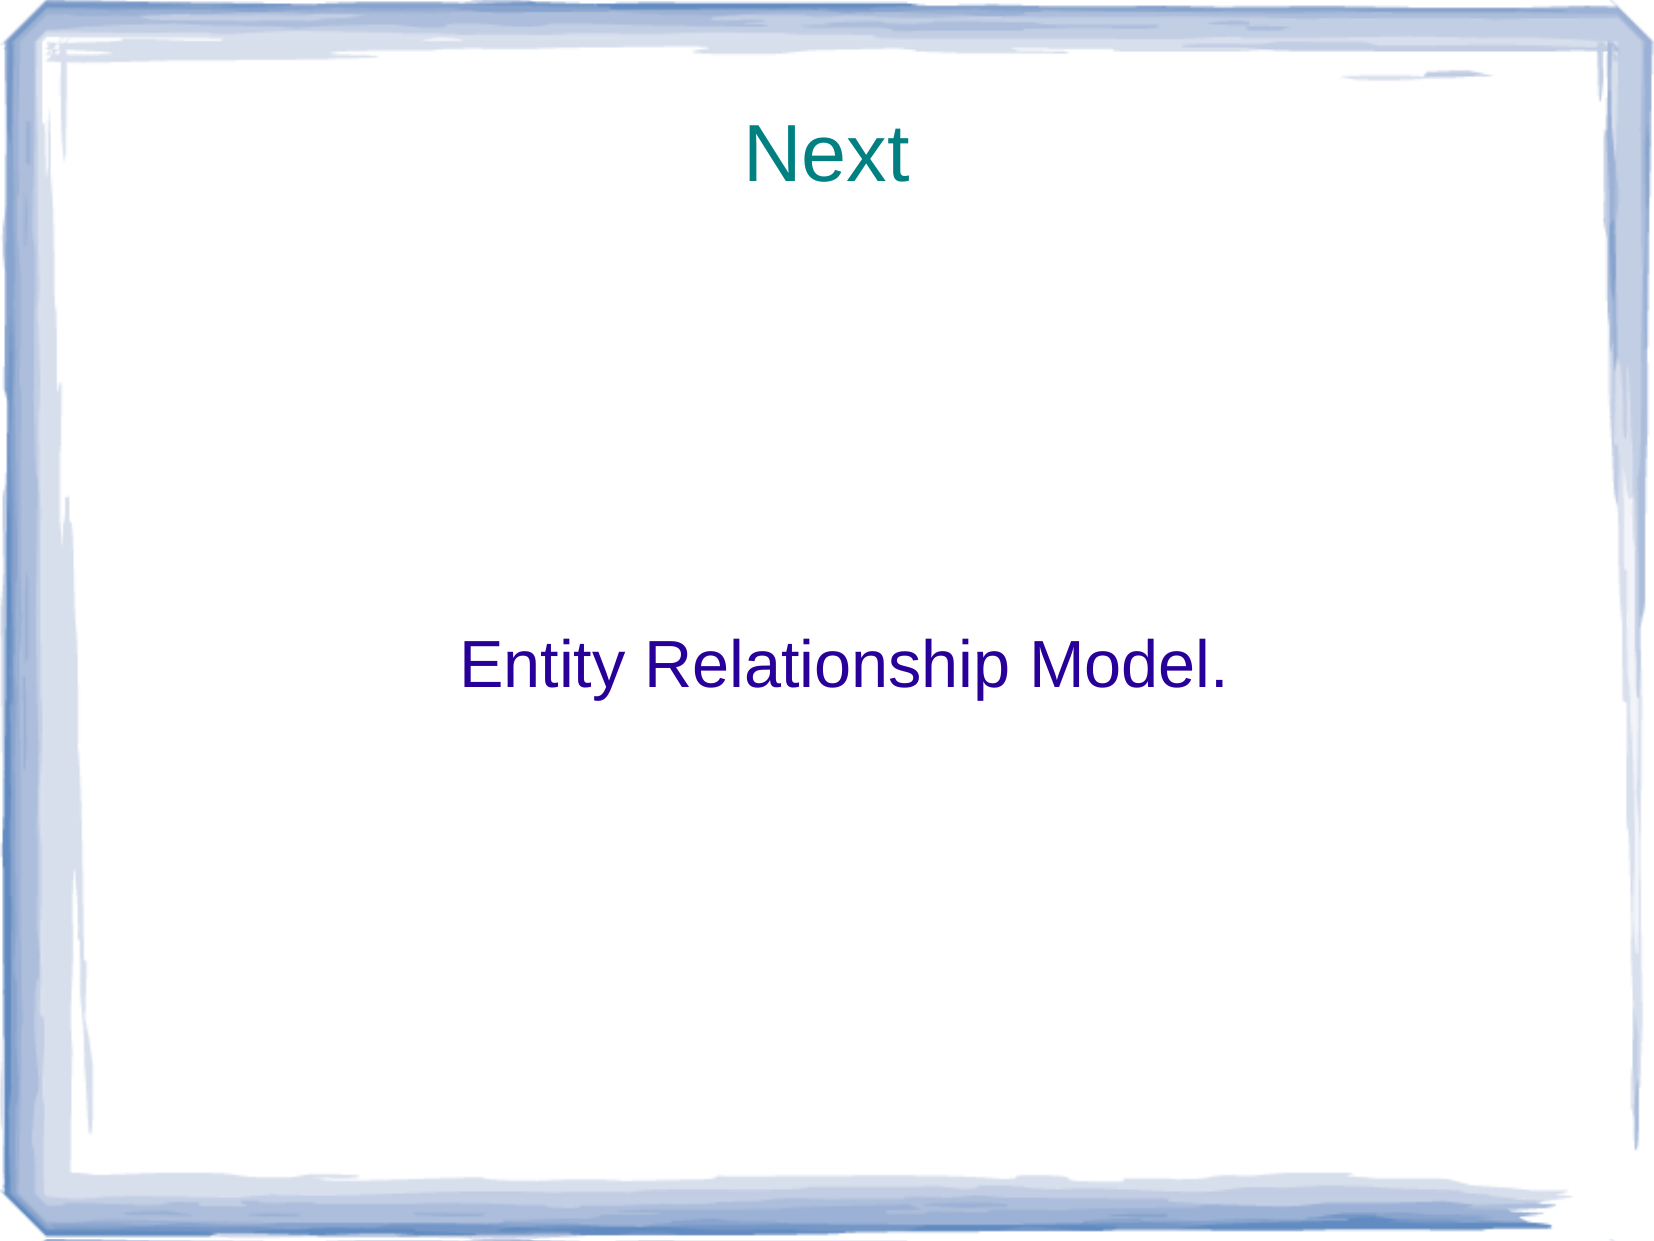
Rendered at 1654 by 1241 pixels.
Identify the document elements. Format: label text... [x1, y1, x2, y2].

subtitle Entity Relationship Model. [118, 332, 1571, 997]
picture [0, 0, 1654, 1241]
title Next [82, 56, 1571, 250]
